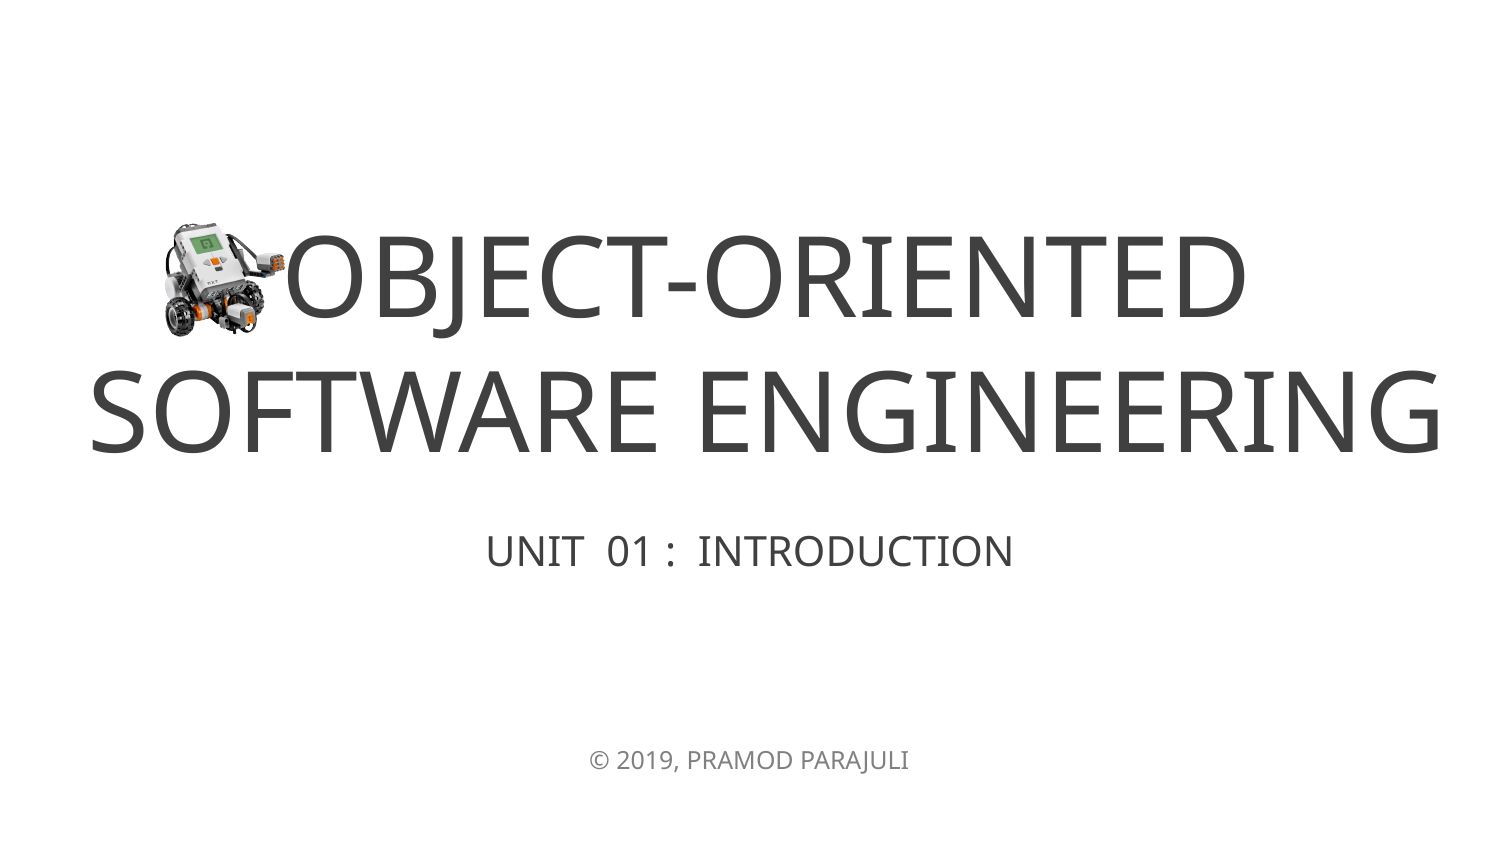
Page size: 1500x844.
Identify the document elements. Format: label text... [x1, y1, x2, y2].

subtitle UNIT 01 : INTRODUCTION [225, 517, 1275, 694]
title OBJECT-ORIENTED SOFTWARE ENGINEERING [63, 190, 1472, 490]
text_box © 2019, PRAMOD PARAJULI [75, 736, 1424, 782]
picture [138, 218, 294, 349]
